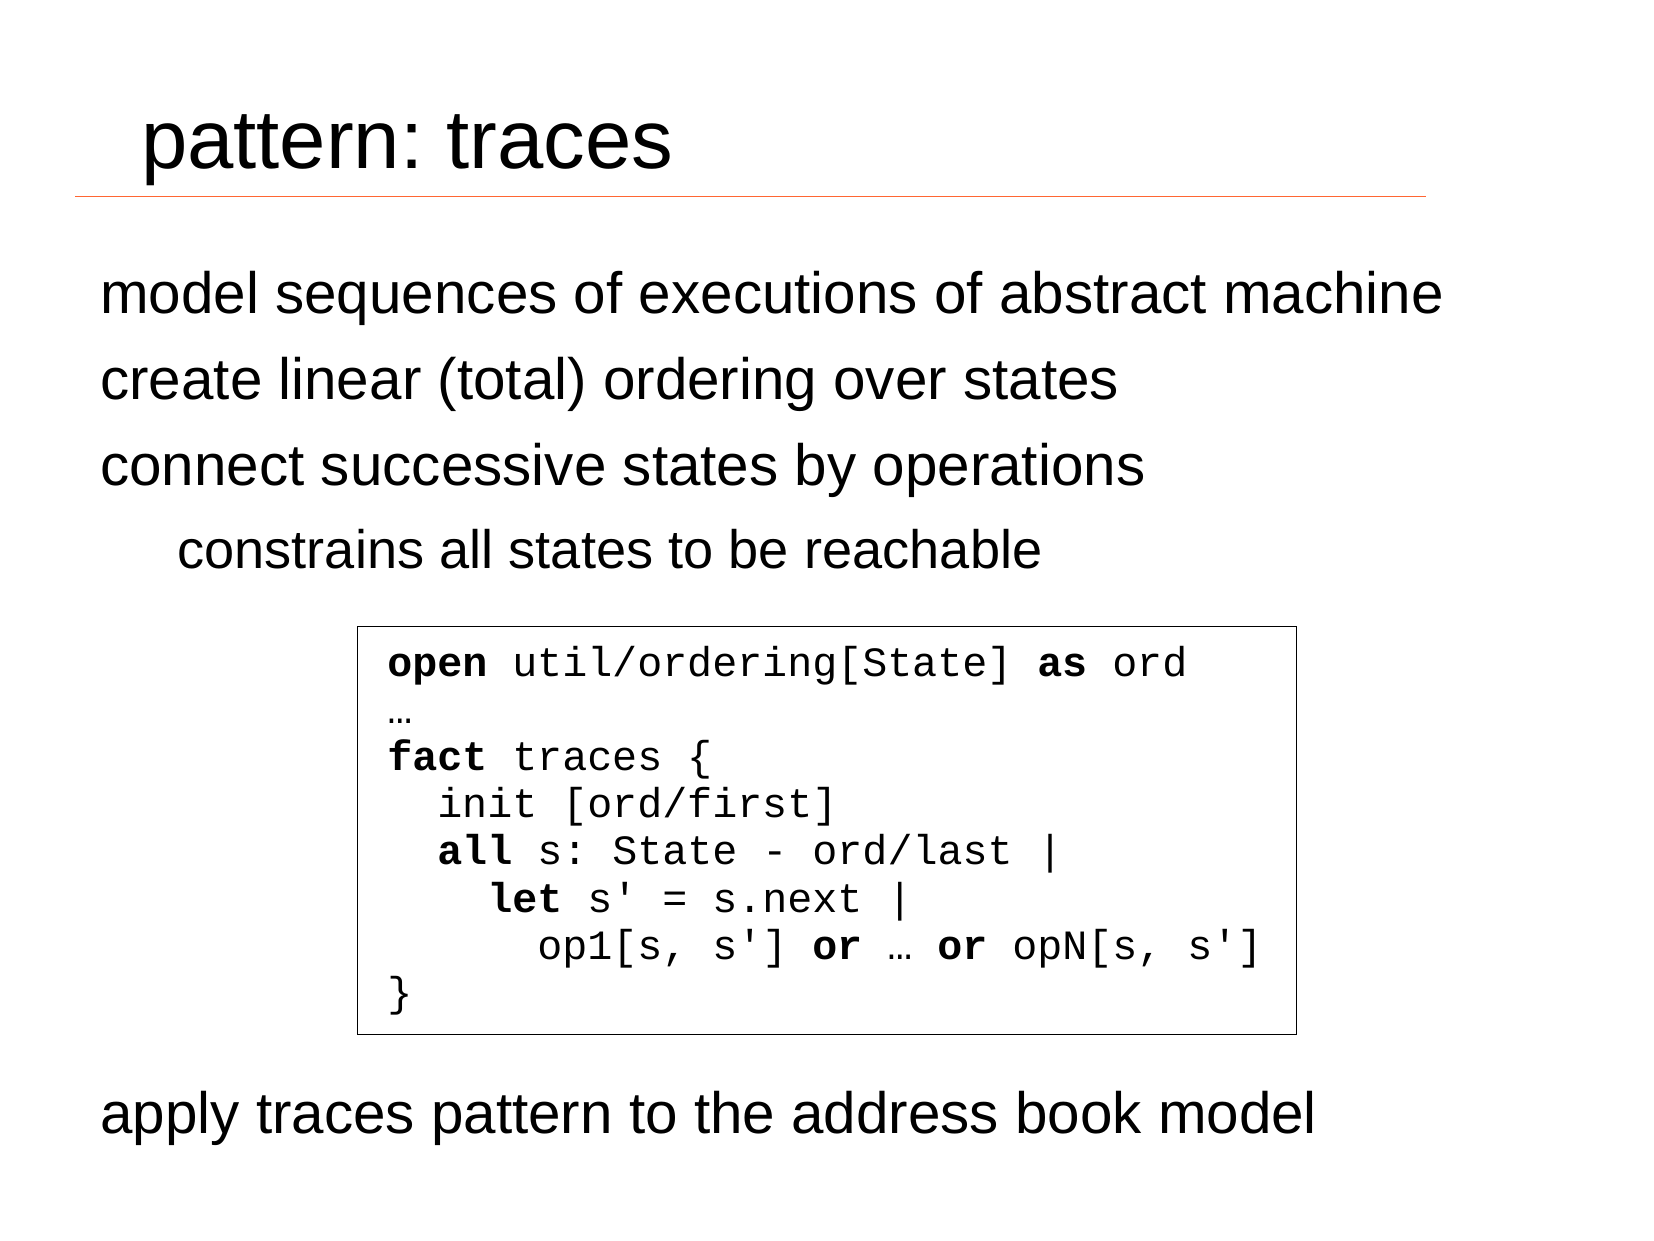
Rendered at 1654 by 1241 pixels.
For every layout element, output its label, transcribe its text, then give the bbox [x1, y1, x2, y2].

text_box open util/ordering[State] as ord … fact traces { init [ord/first] all s: State - ord/last | let s' = s.next | op1[s, s'] or … or opN[s, s'] } [357, 626, 1297, 1018]
list model sequences of executions of abstract machine create linear (total) ordering over states connect successive states by operations constrains all states to be reachable apply traces pattern to the address book model [82, 261, 1571, 1223]
title pattern: traces [141, 86, 1604, 193]
